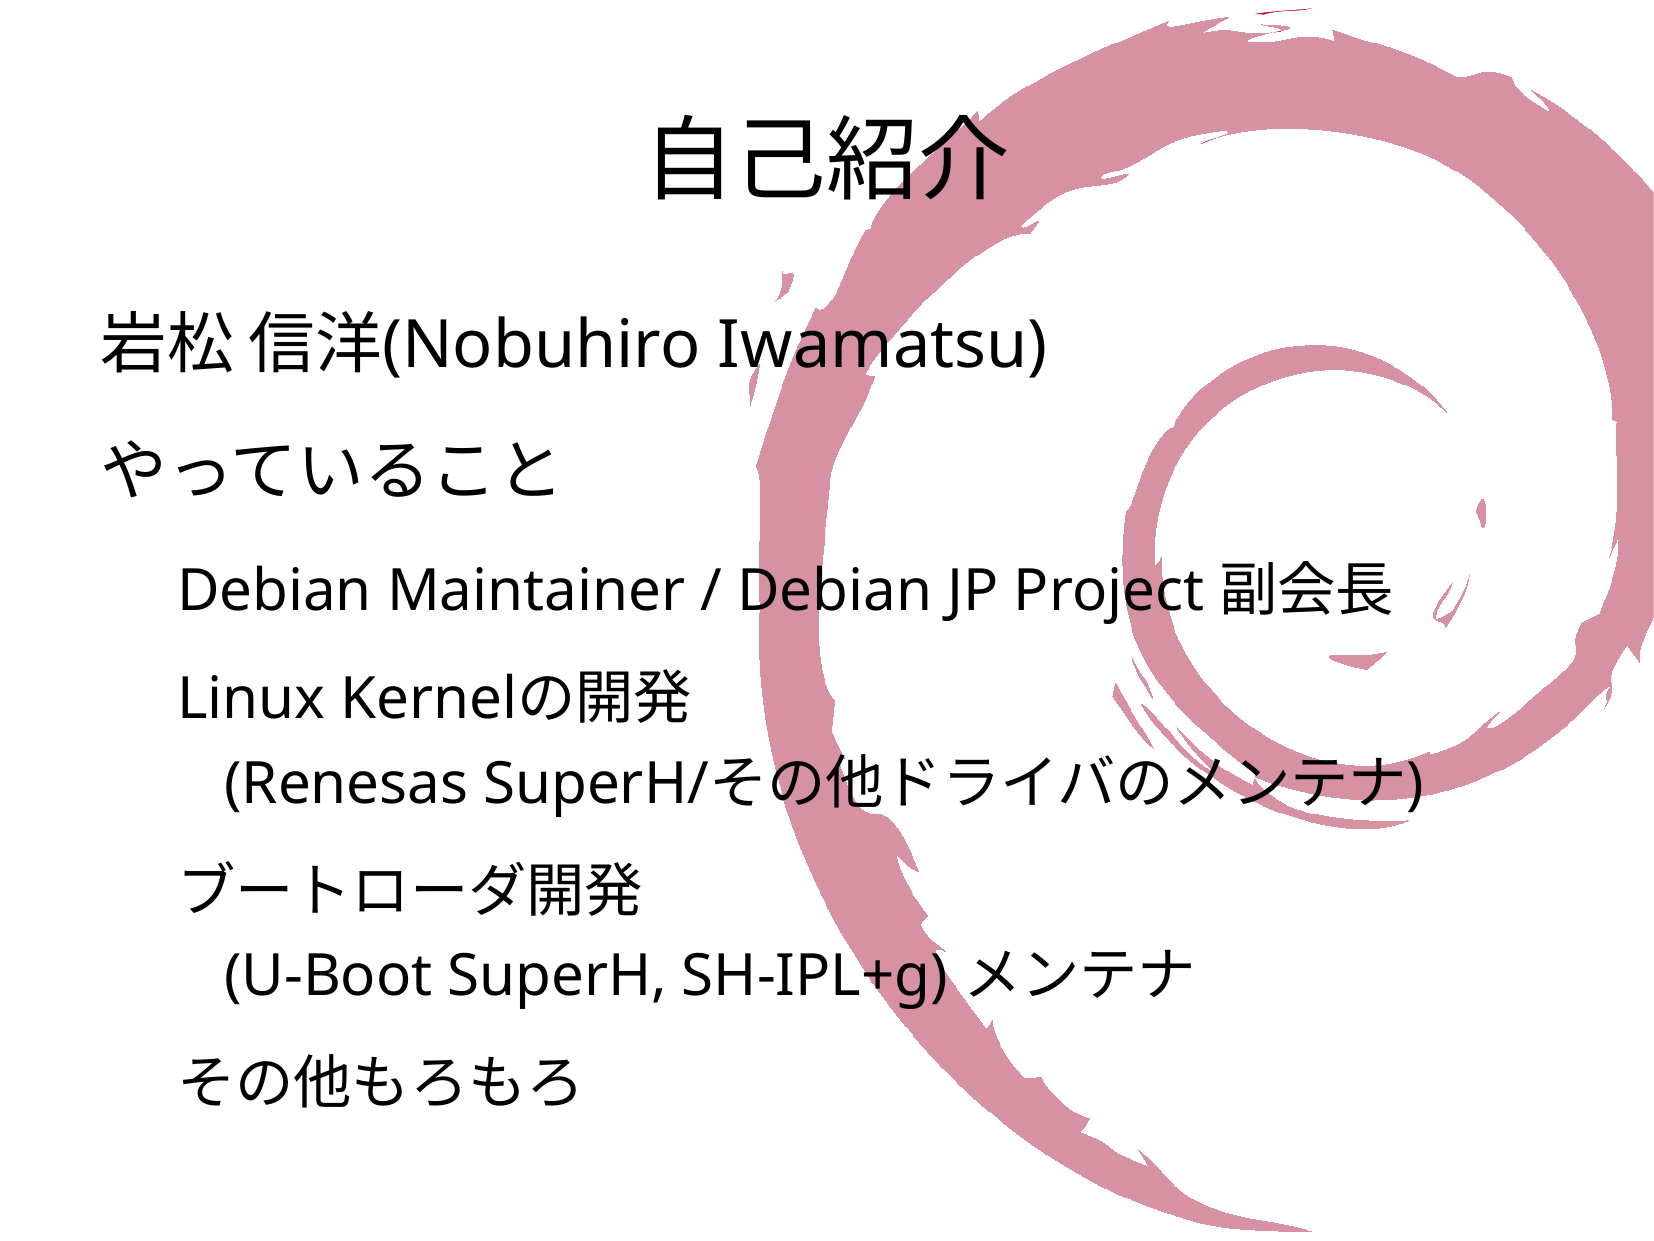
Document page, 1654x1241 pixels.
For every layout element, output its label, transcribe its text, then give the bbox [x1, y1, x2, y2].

list 岩松 信洋(Nobuhiro Iwamatsu) やっていること Debian Maintainer / Debian JP Project 副会長 Linux Kernelの開発 (Renesas SuperH/その他ドライバのメンテナ) ブートローダ開発 (U-Boot SuperH, SH-IPL+g) メンテナ その他もろもろ [82, 290, 1571, 1109]
picture [738, 0, 1654, 1241]
title 自己紹介 [82, 49, 1571, 257]
